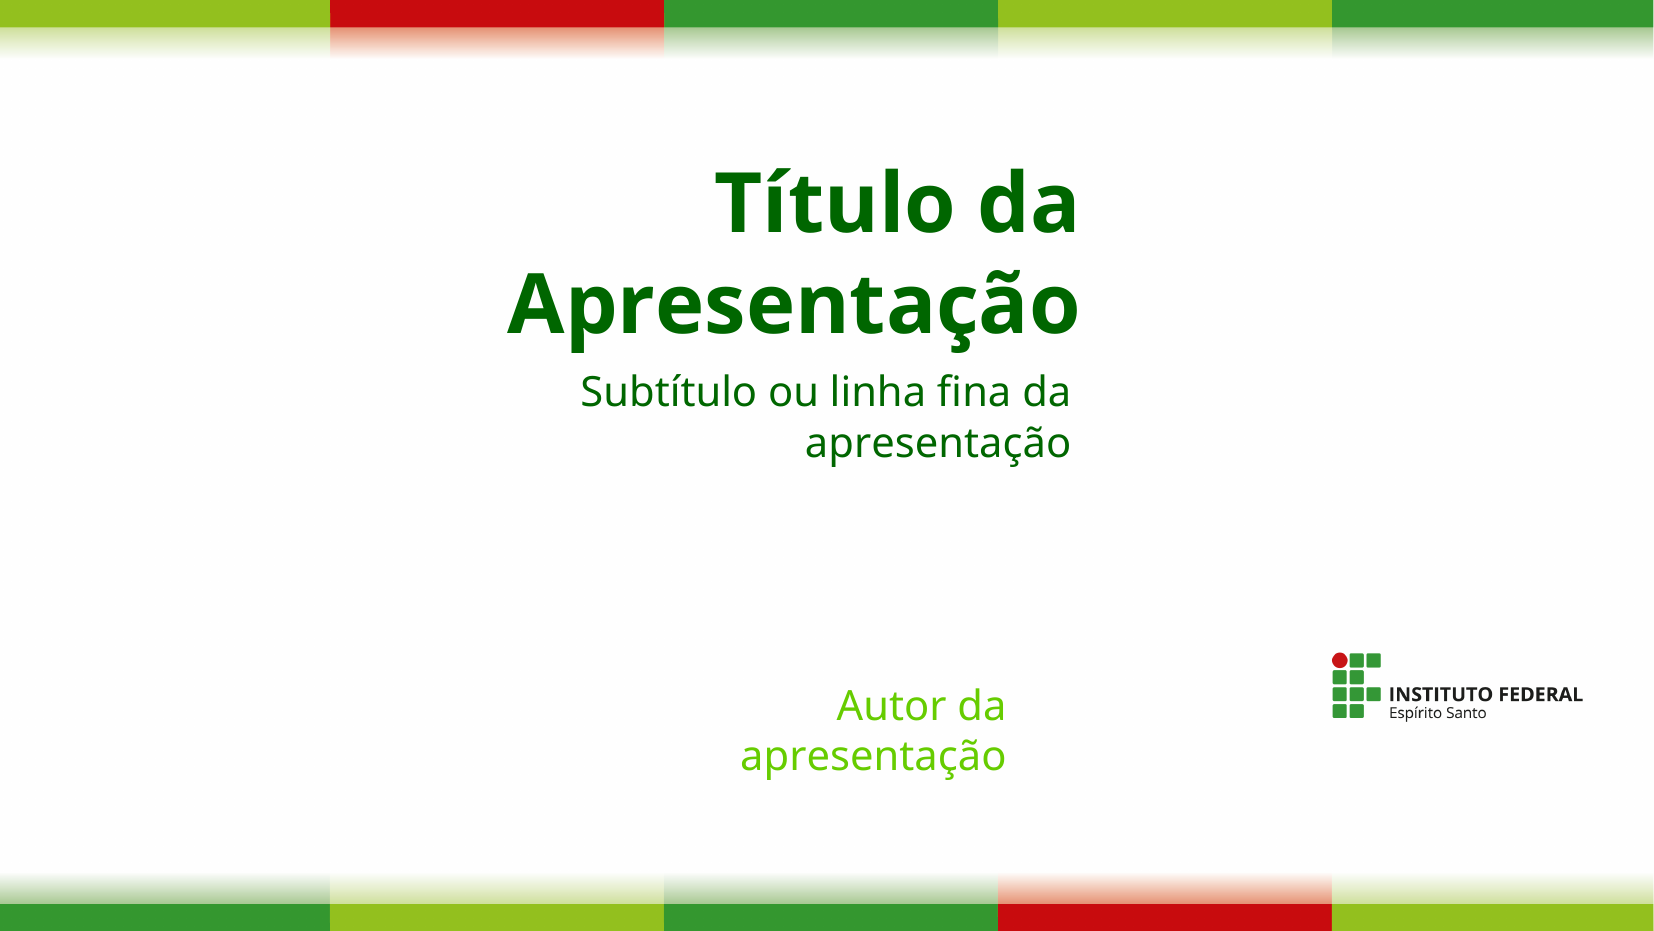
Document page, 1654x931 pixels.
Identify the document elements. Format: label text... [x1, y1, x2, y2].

picture [0, 0, 1654, 931]
text_box Autor da apresentação [570, 670, 1022, 730]
text_box Título da Apresentação [421, 140, 1097, 201]
text_box Subtítulo ou linha fina da apresentação [335, 356, 1087, 417]
